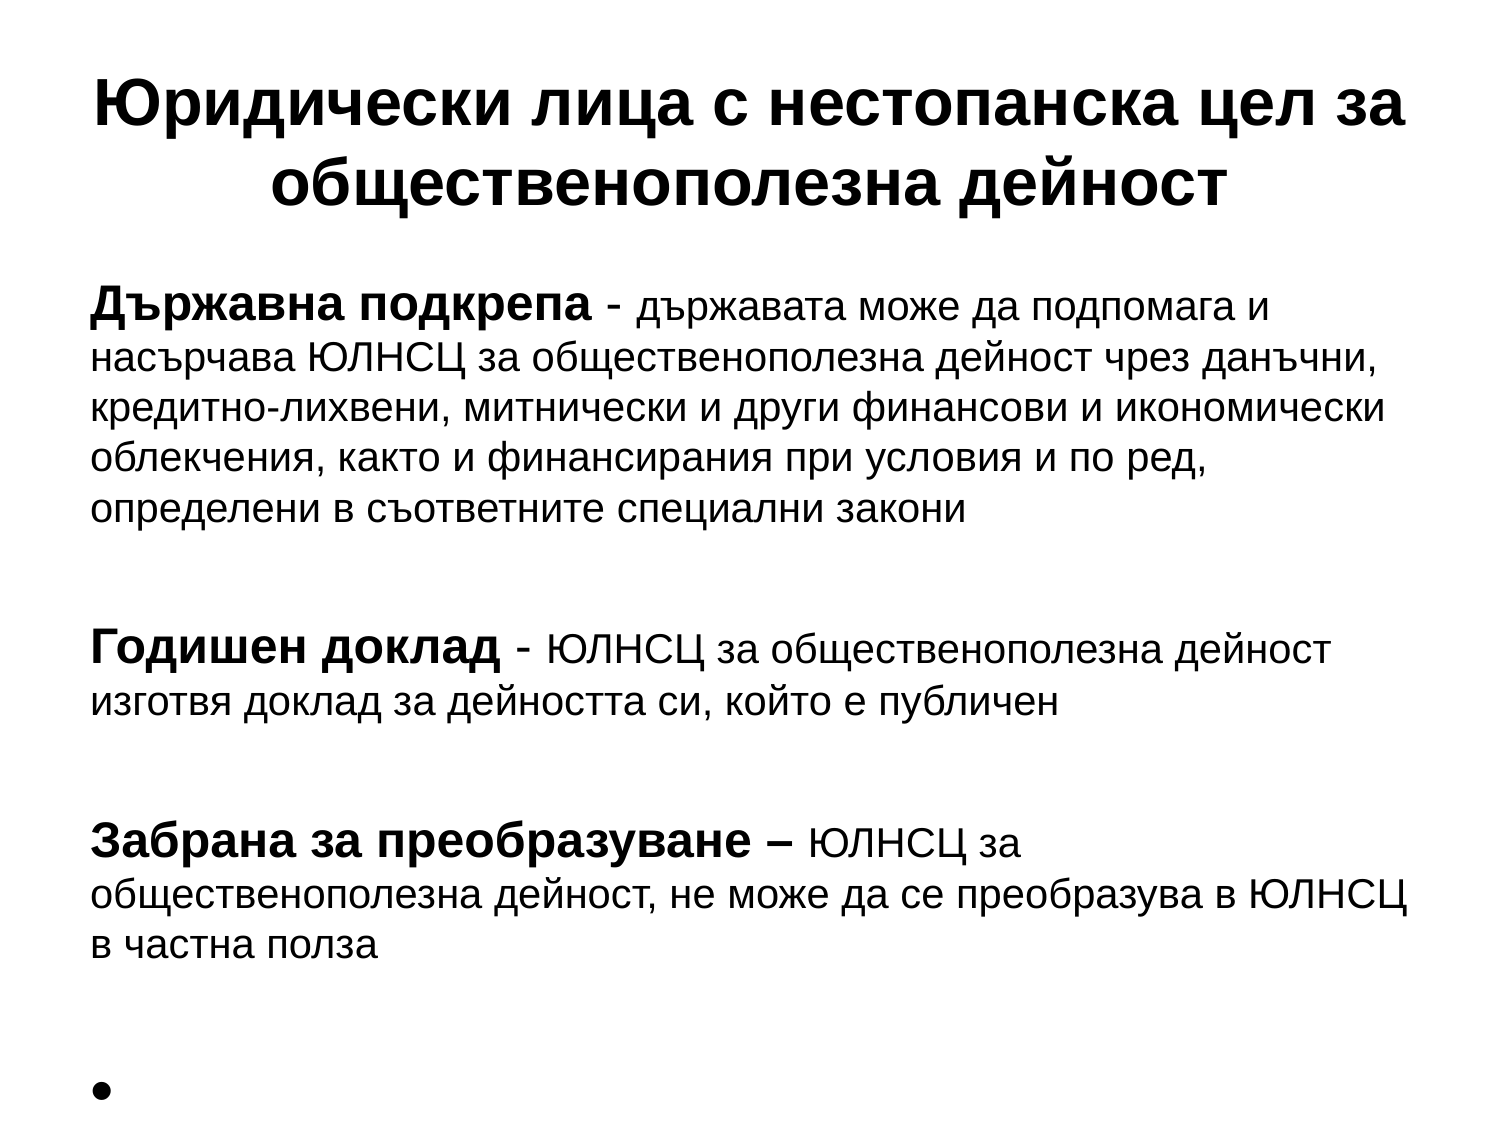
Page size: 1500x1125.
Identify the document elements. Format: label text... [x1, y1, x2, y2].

list Държавна подкрепа - държавата може да подпомага и насърчава ЮЛНСЦ за общественополезна дейност чрез данъчни, кредитно-лихвени, митнически и други финансови и икономически облекчения, както и финансирания при условия и по ред, определени в съответните специални закони Годишен доклад - ЮЛНСЦ за общественополезна дейност изготвя доклад за дейността си, който е публичен Забрана за преобразуване – ЮЛНСЦ за общественополезна дейност, не може да се преобразува в ЮЛНСЦ в частна полза [75, 262, 1426, 1005]
title Юридически лица с нестопанска цел за общественополезна дейност [75, 45, 1426, 233]
